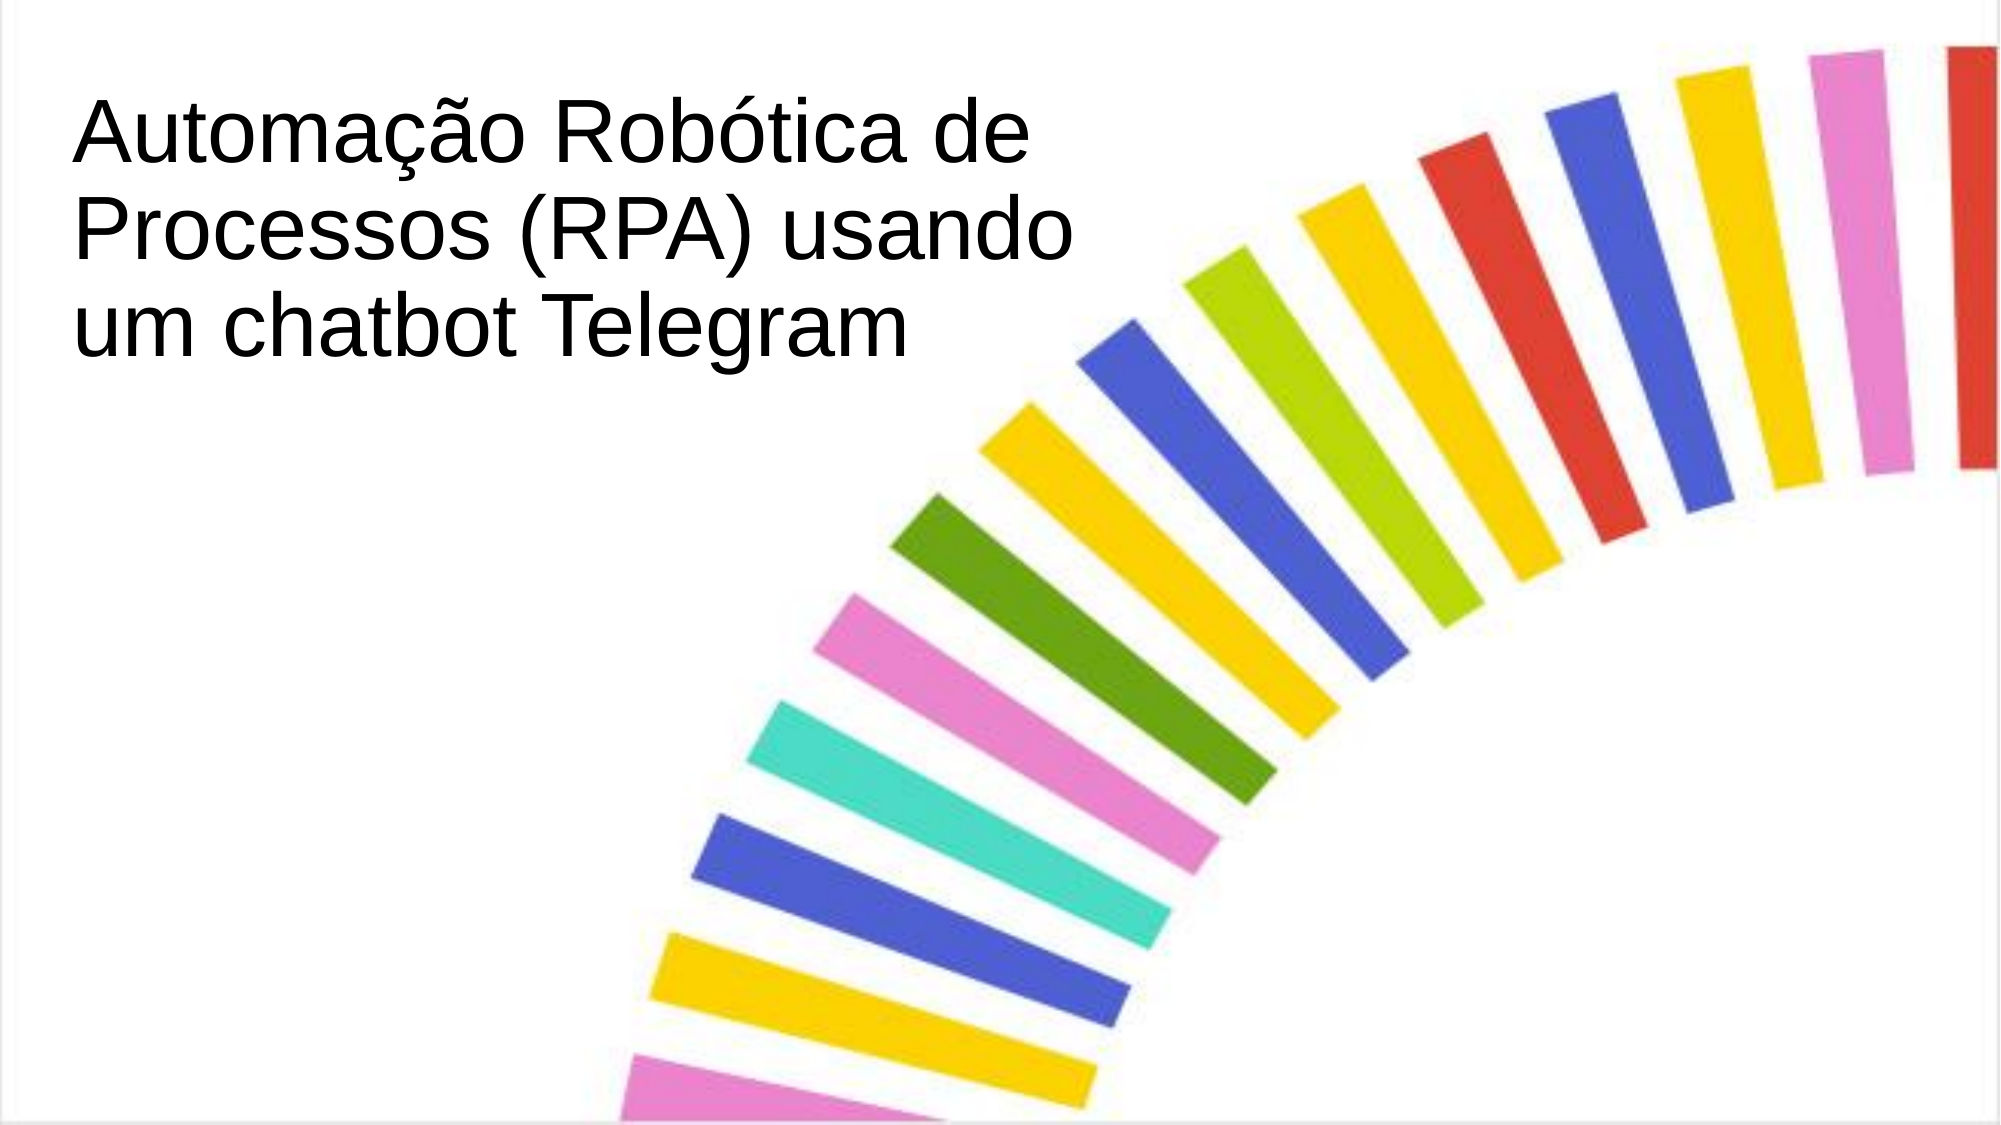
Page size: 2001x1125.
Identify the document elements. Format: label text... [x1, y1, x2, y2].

picture [0, 0, 2001, 1125]
title Automação Robótica de Processos (RPA) usando um chatbot Telegram [57, 26, 1131, 384]
